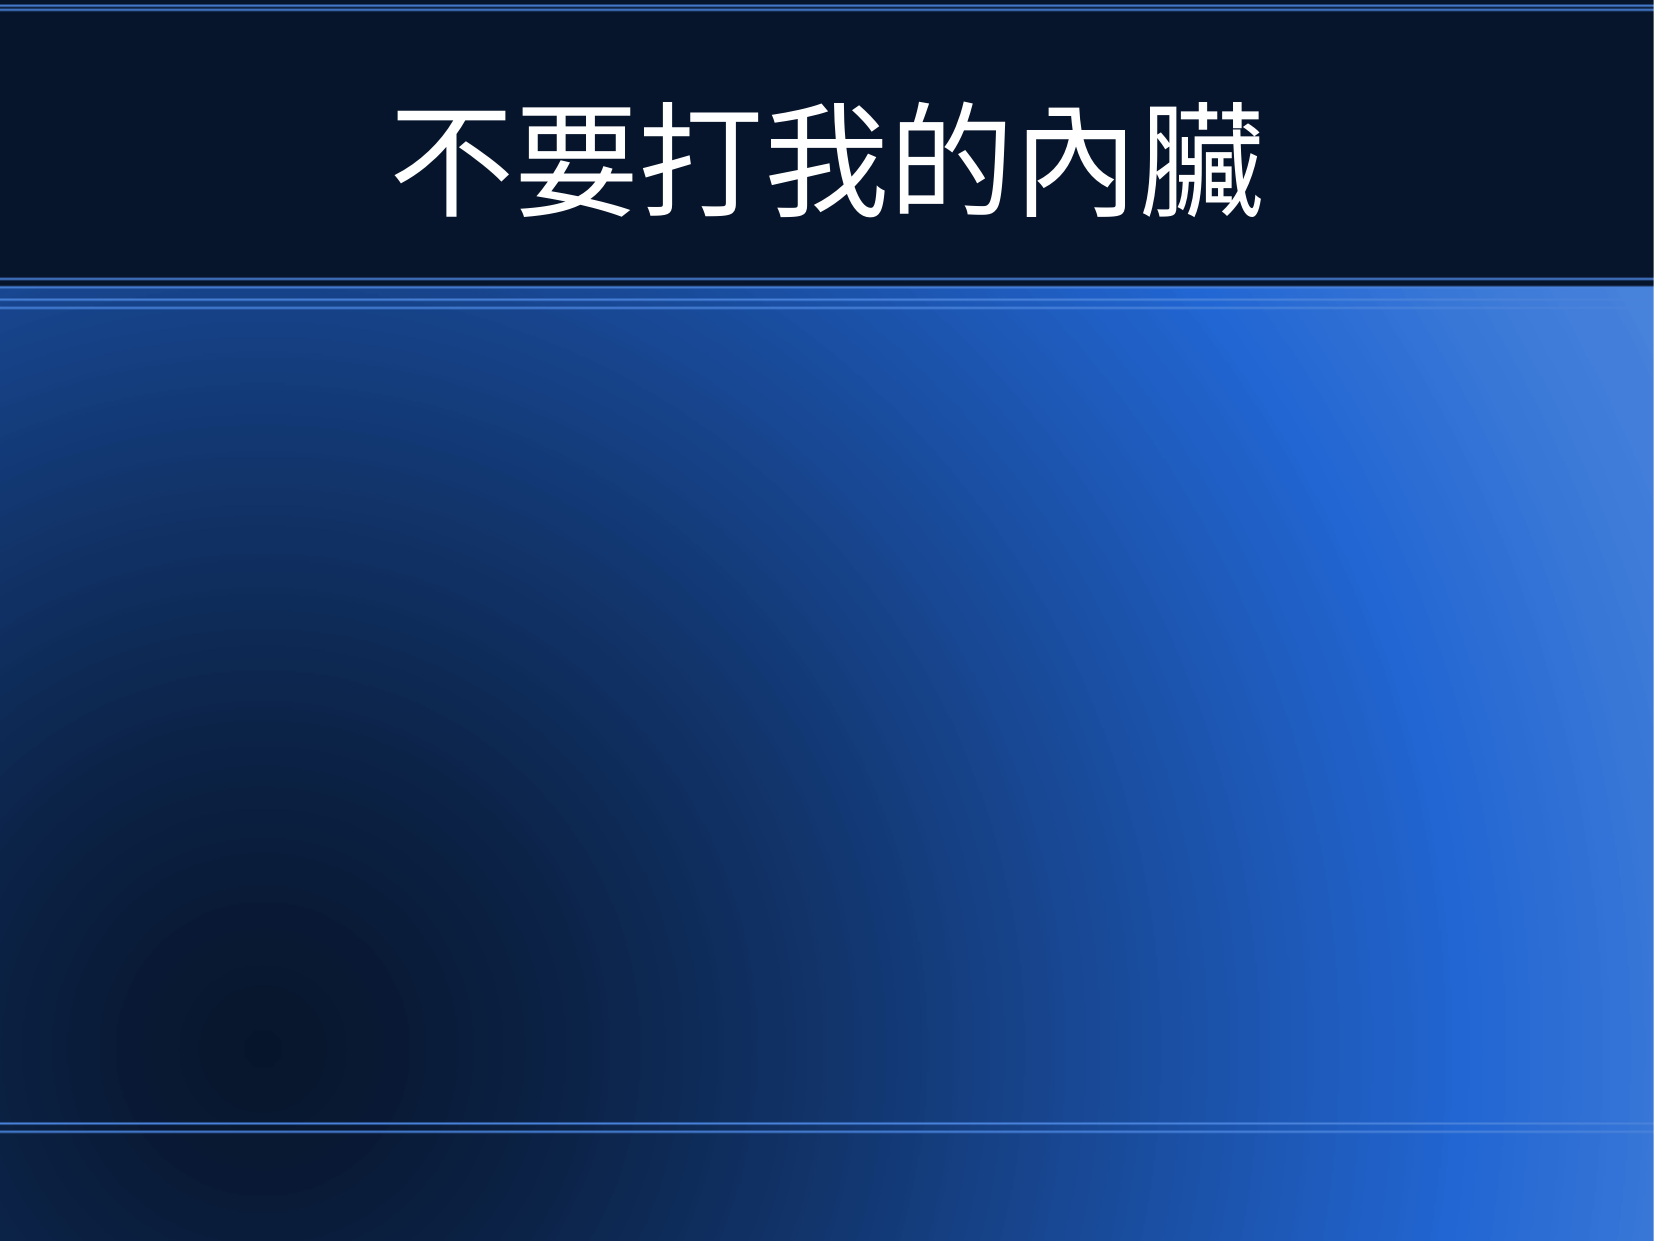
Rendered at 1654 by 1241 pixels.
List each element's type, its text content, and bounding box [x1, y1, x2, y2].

picture [0, 0, 1654, 1241]
title 不要打我的內臟 [82, 49, 1571, 257]
